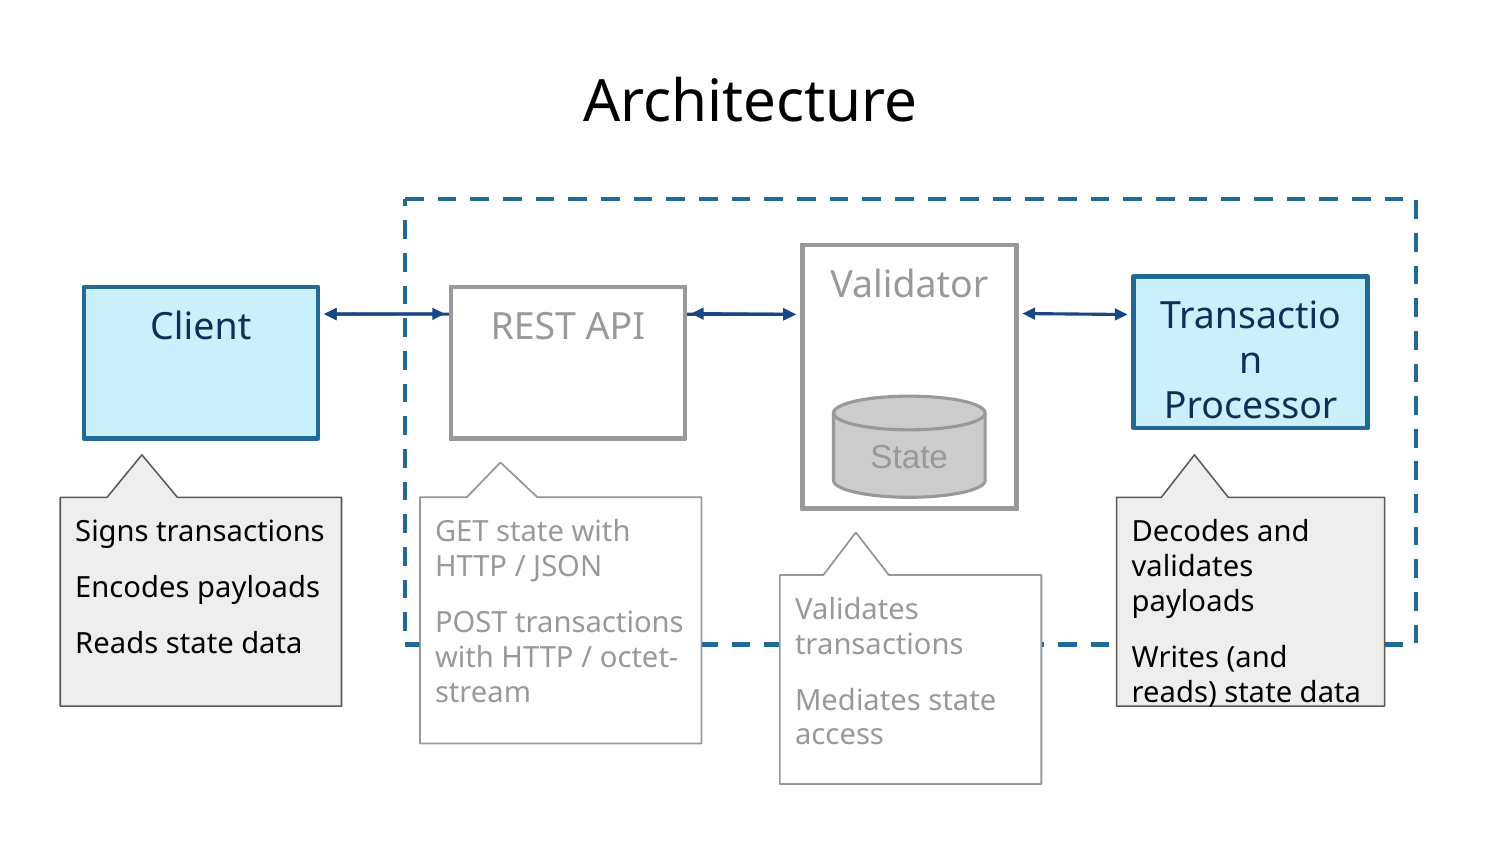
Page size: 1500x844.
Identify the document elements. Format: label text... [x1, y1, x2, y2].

text_box REST API [451, 287, 685, 439]
text_box Decodes and validates payloads Writes (and reads) state data [1116, 454, 1385, 707]
text_box GET state with HTTP / JSON POST transactions with HTTP / octet-stream [420, 462, 702, 744]
text_box Validator [802, 245, 1016, 509]
text_box Signs transactions Encodes payloads Reads state data [60, 454, 342, 707]
text_box Client [84, 287, 318, 439]
title Architecture [51, 47, 1449, 142]
text_box Transaction Processor [1134, 277, 1368, 428]
text_box Validates transactions Mediates state access [779, 532, 1042, 784]
text_box State [833, 396, 986, 498]
text_box Sawtooth Node [405, 199, 1416, 645]
